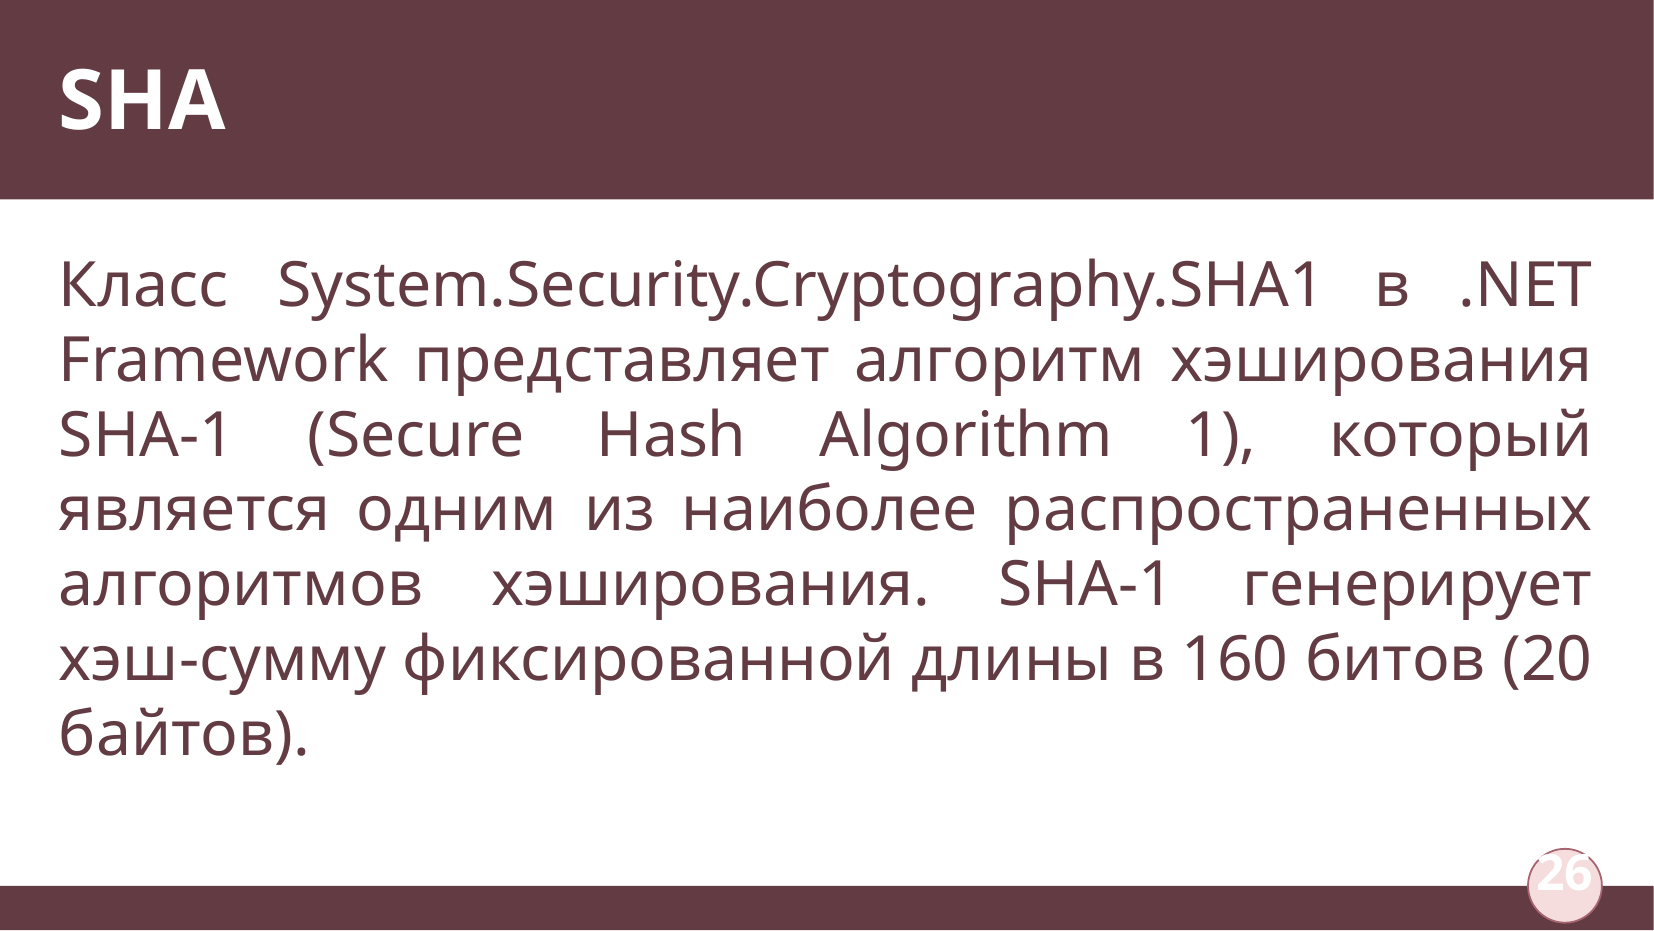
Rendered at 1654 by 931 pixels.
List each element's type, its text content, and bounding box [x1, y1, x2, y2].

list Класс System.Security.Cryptography.SHA1 в .NET Framework представляет алгоритм хэширования SHA-1 (Secure Hash Algorithm 1), который является одним из наиболее распространенных алгоритмов хэширования. SHA-1 генерирует хэш-сумму фиксированной длины в 160 битов (20 байтов). [59, 243, 1595, 769]
title SHA [59, 37, 1595, 155]
